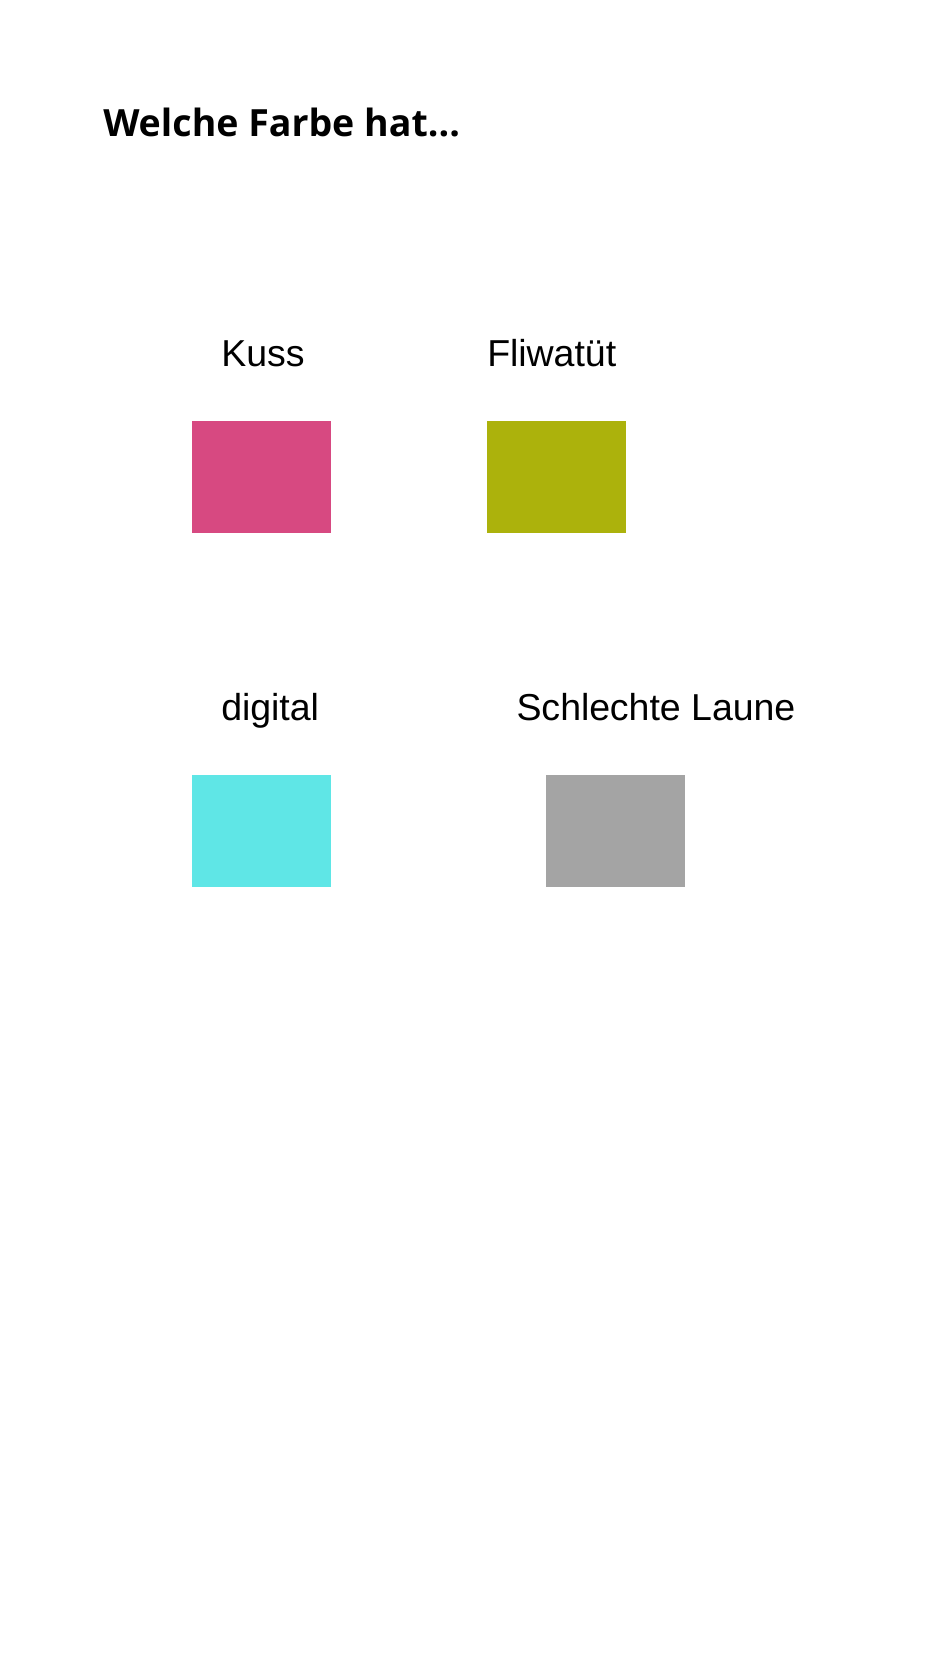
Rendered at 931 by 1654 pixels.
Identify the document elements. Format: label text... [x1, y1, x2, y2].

text_box Welche Farbe hat... [88, 88, 857, 155]
text_box Kuss [206, 324, 443, 382]
text_box Fliwatüt [472, 324, 798, 382]
text_box [177, 413, 443, 540]
text_box [472, 413, 768, 540]
text_box [531, 767, 768, 895]
text_box Schlechte Laune [501, 679, 857, 736]
text_box [177, 767, 384, 895]
text_box digital [206, 679, 414, 736]
